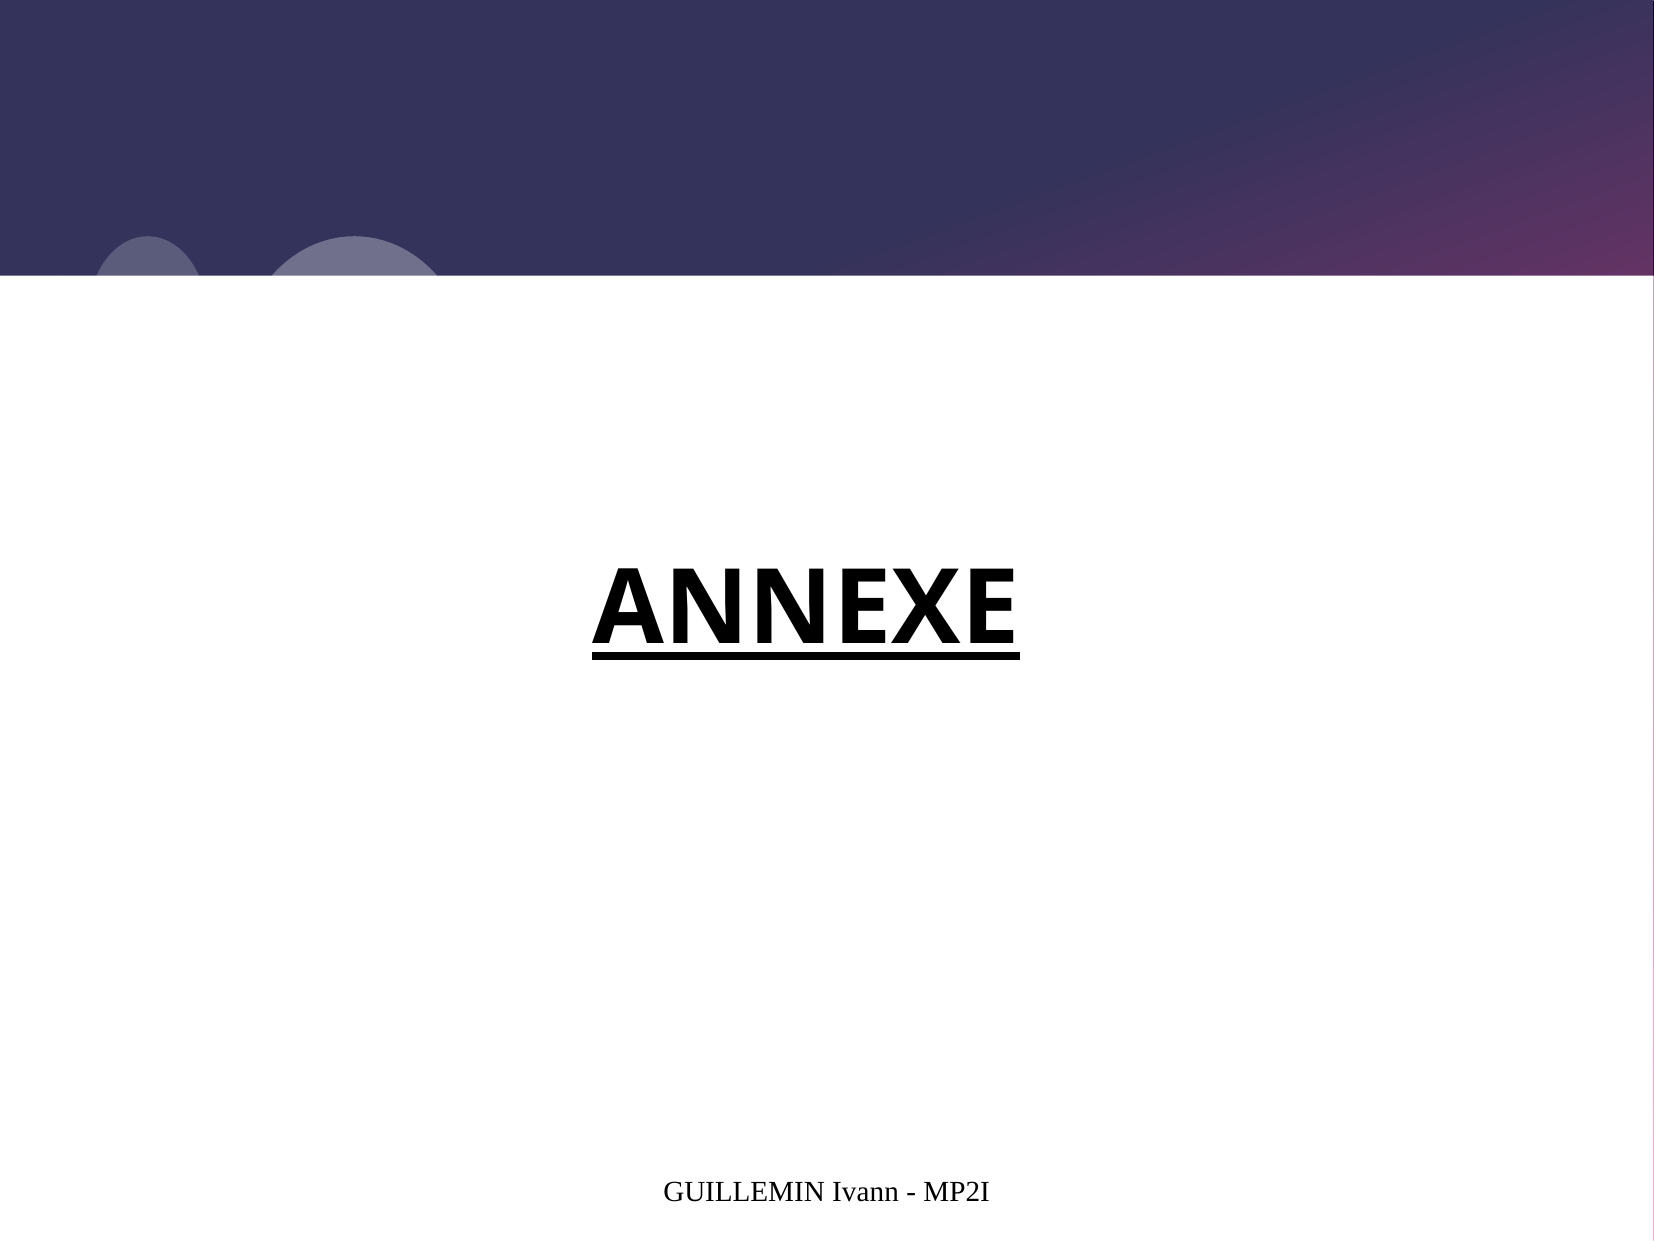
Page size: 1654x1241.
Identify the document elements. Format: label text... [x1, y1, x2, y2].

text_box ANNEXE [337, 525, 1276, 836]
